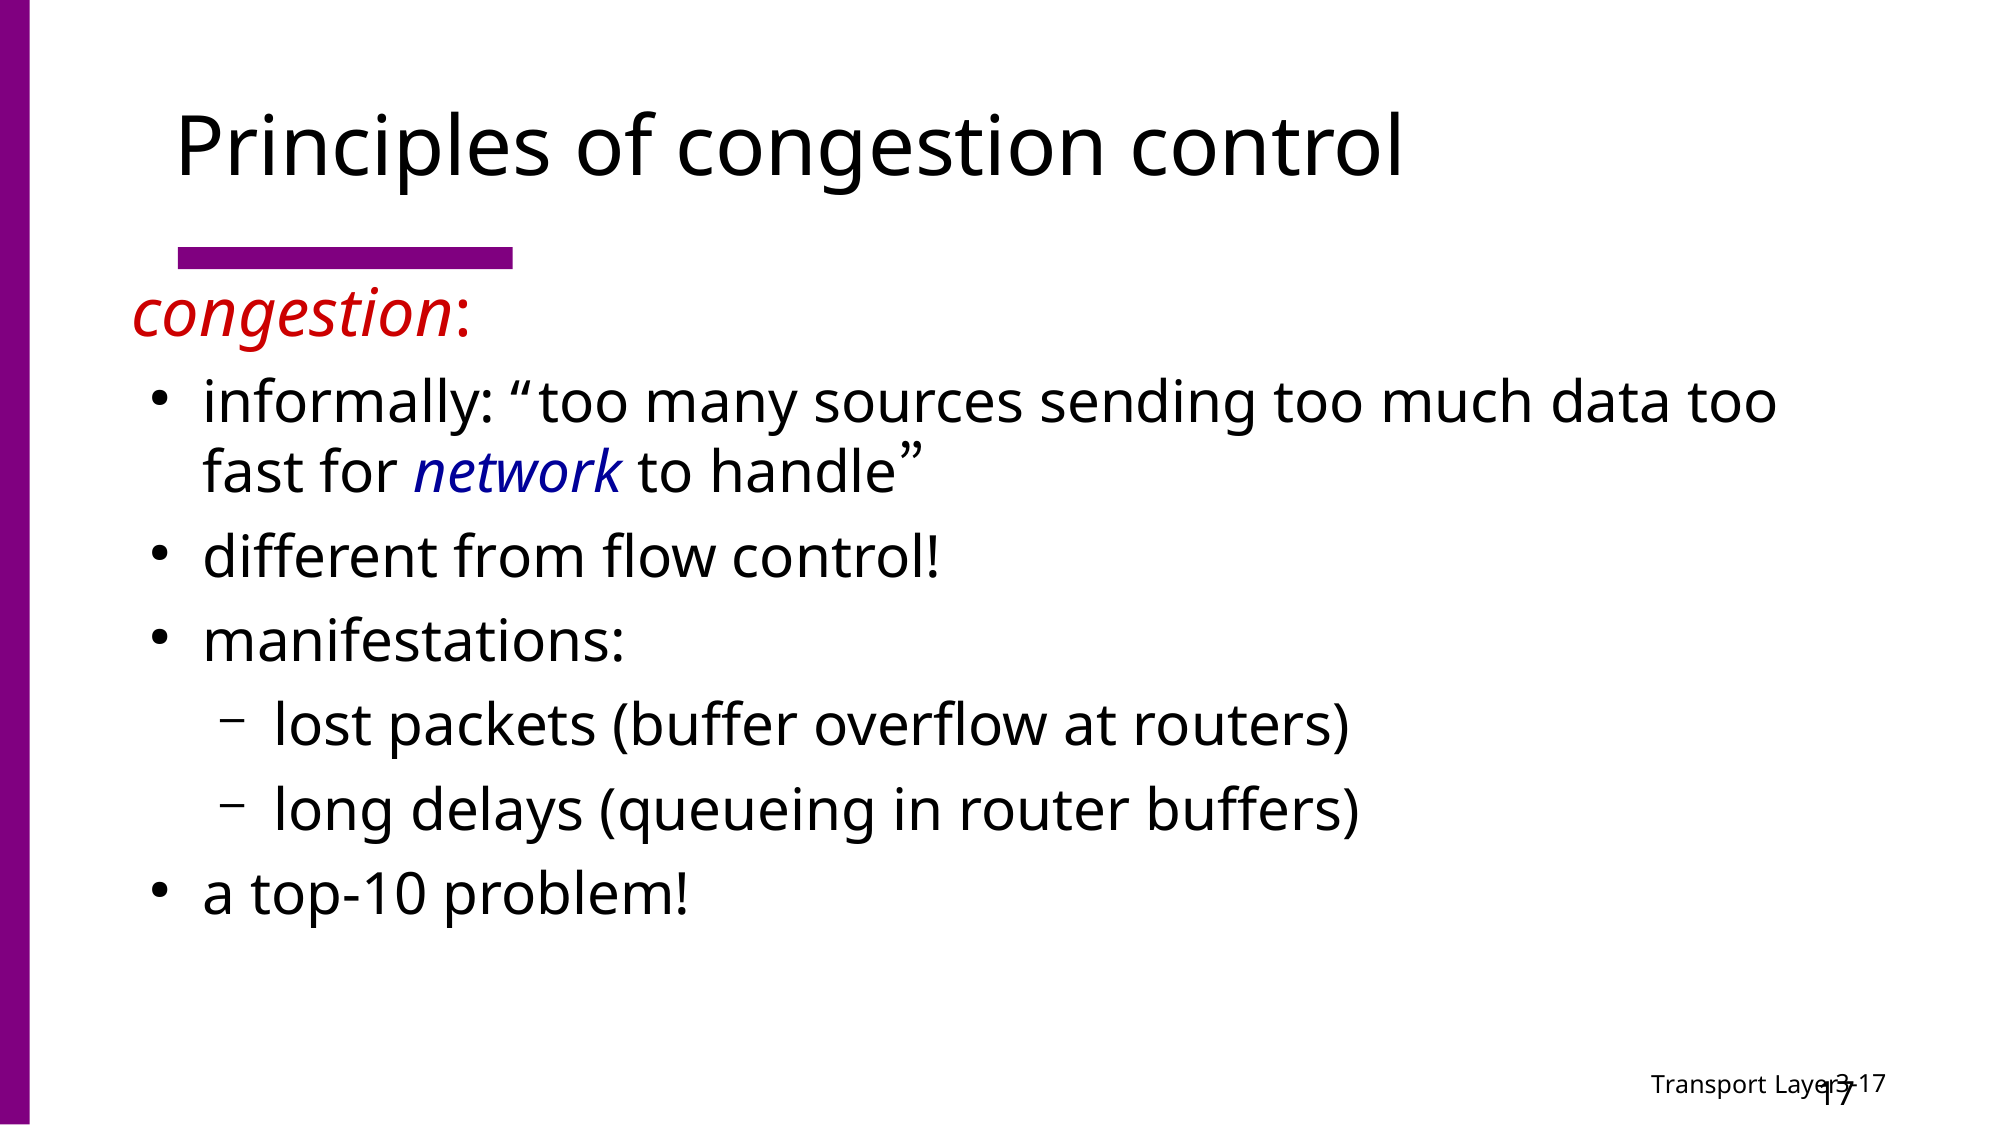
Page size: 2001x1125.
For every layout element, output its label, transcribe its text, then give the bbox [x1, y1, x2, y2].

title Principles of congestion control [123, 57, 1824, 227]
text_box 3-<number> [1820, 1060, 1969, 1106]
text_box Transport Layer [1219, 1057, 1854, 1105]
list congestion: informally: “too many sources sending too much data too fast for network to handle” different from flow control! manifestations: lost packets (buffer overflow at routers) long delays (queueing in router buffers) a top-10 problem! [116, 262, 1815, 1026]
